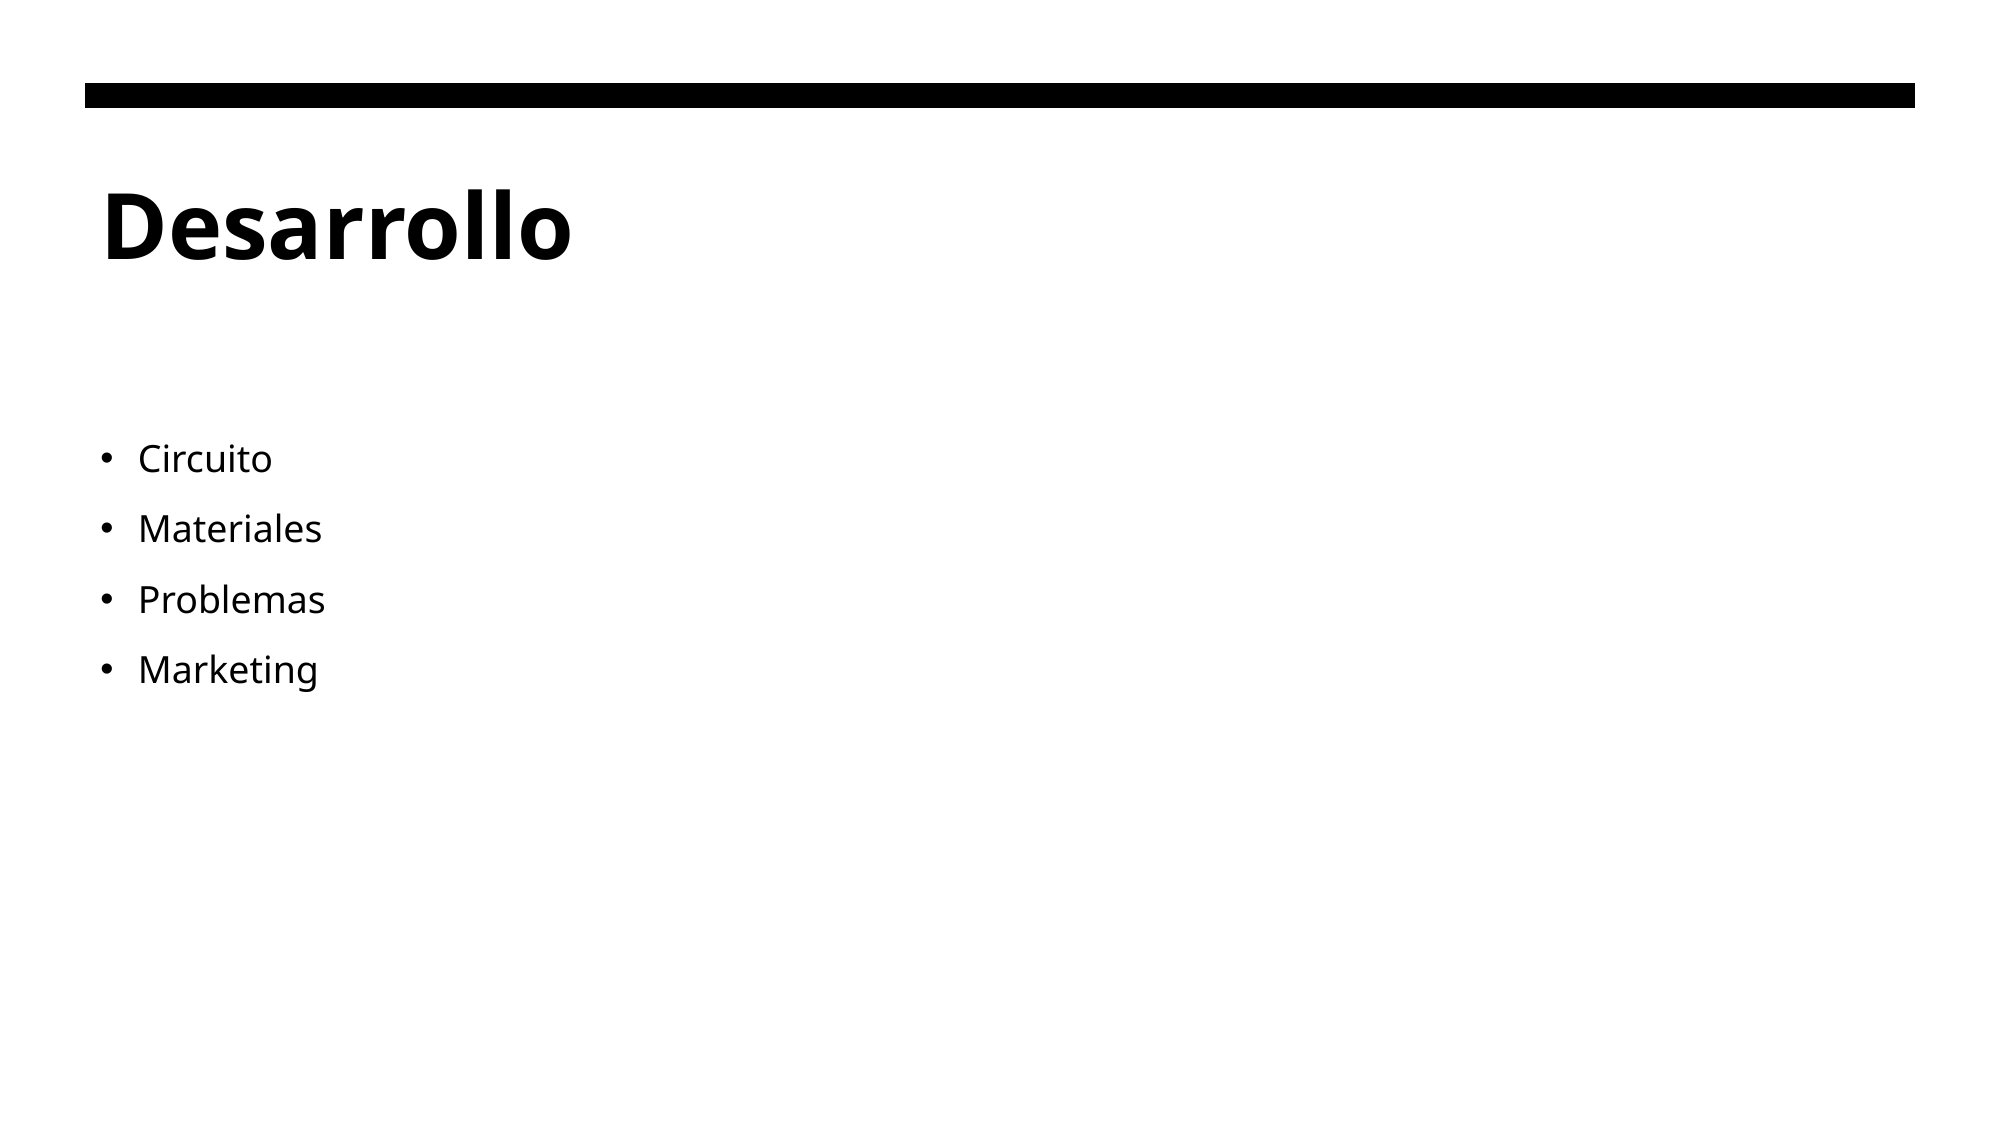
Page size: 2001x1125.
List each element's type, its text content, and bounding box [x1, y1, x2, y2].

list Circuito Materiales Problemas Marketing [85, 423, 1916, 1042]
title Desarrollo [85, 160, 1916, 401]
